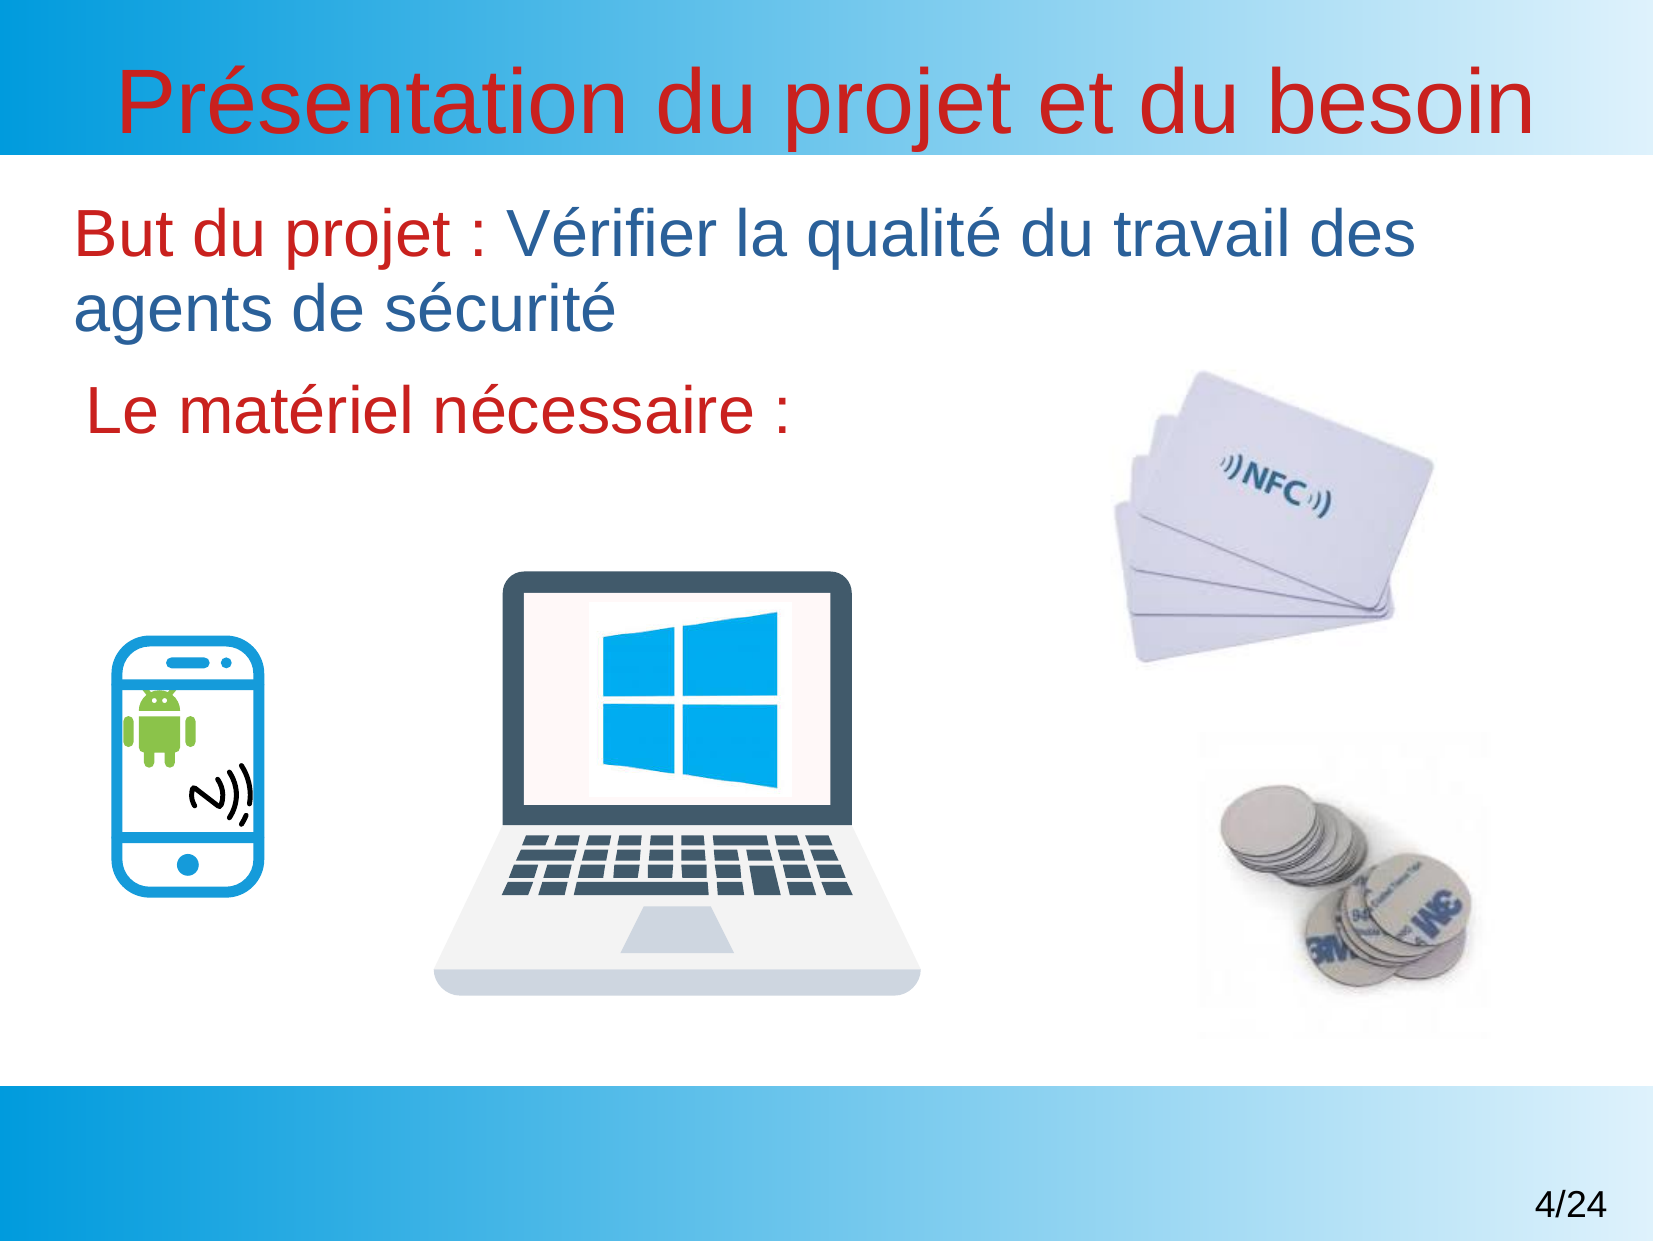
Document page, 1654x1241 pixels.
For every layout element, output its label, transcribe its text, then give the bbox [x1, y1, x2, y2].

picture [1193, 732, 1501, 1039]
picture [433, 539, 922, 1028]
picture [56, 635, 319, 898]
picture [1086, 355, 1439, 697]
text_box <numéro>/24 [1520, 1175, 1654, 1241]
text_box Le matériel nécessaire : [70, 366, 1040, 531]
text_box But du projet : Vérifier la qualité du travail des agents de sécurité [59, 188, 1571, 355]
title Présentation du projet et du besoin [82, 49, 1571, 155]
